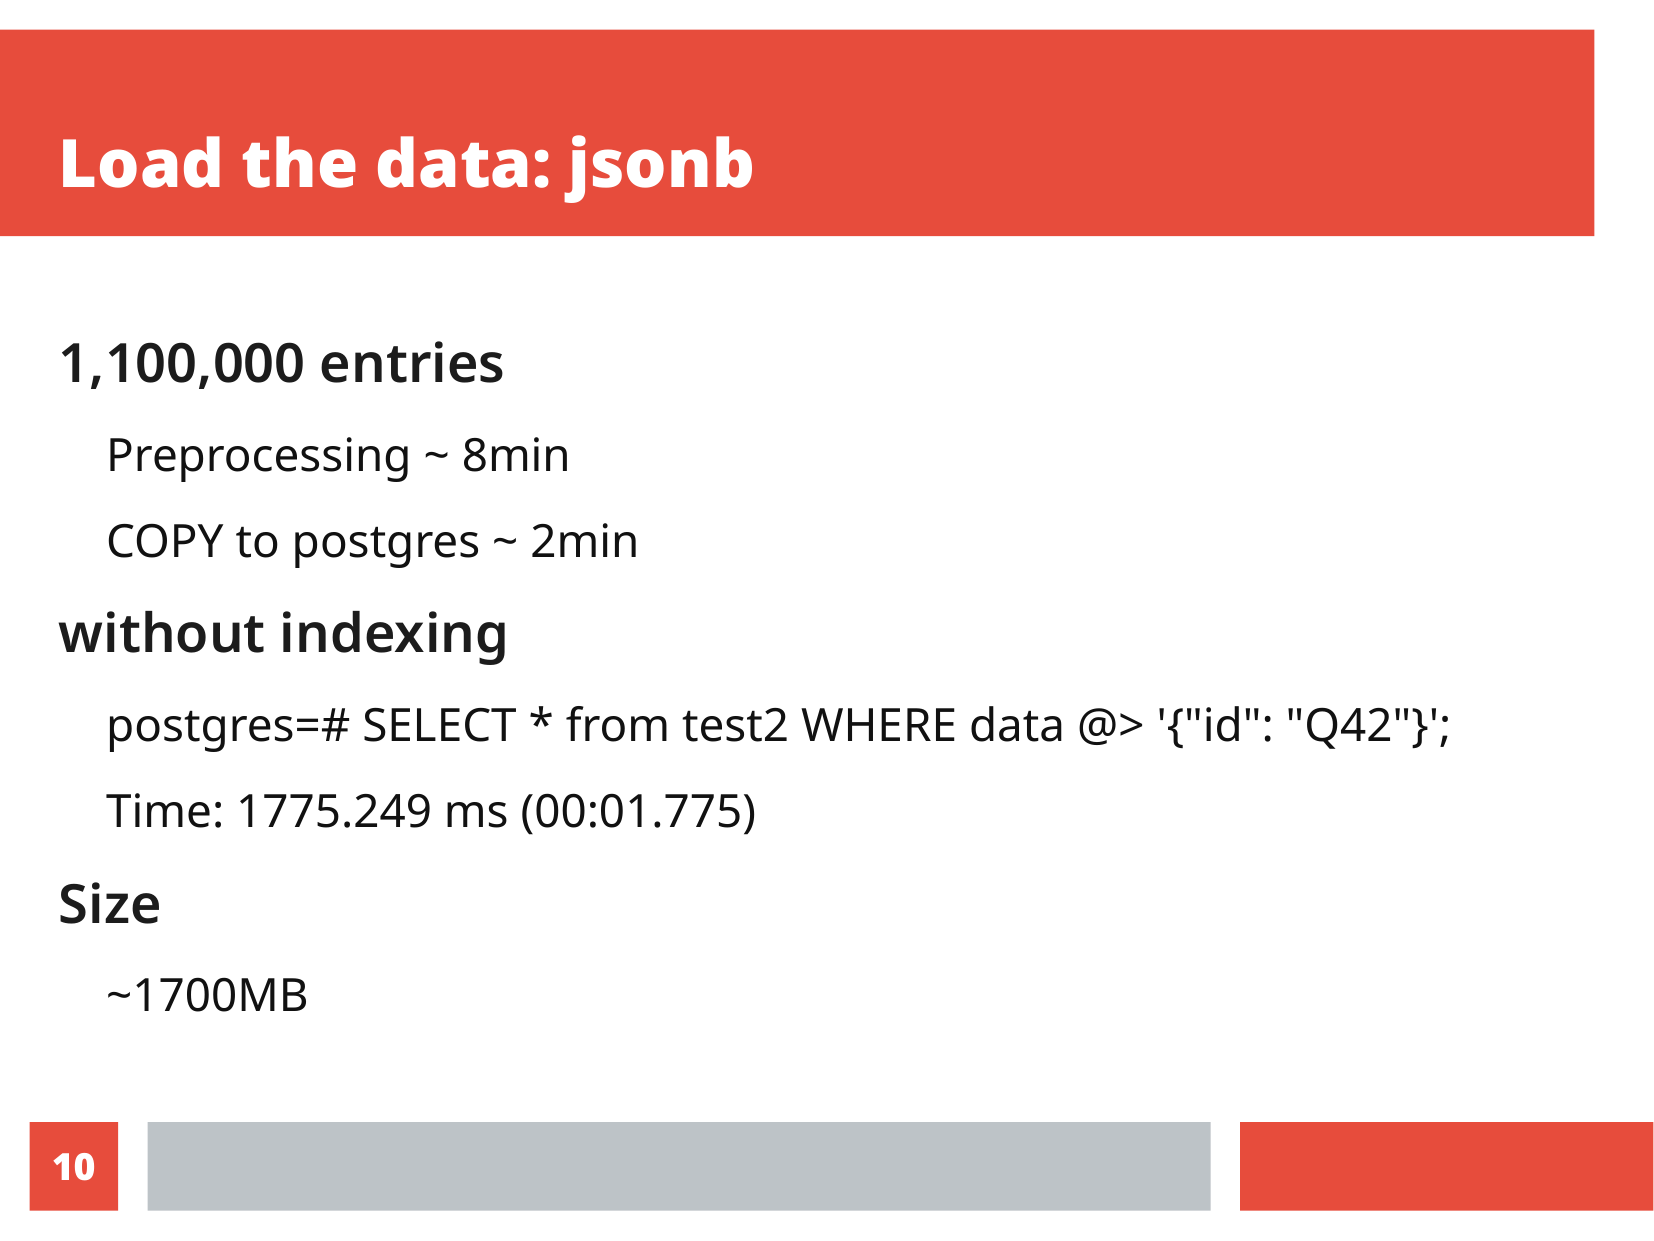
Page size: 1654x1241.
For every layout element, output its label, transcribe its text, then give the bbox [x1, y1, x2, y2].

title Load the data: jsonb [59, 59, 1595, 207]
list 1,100,000 entries Preprocessing ~ 8min COPY to postgres ~ 2min without indexing postgres=# SELECT * from test2 WHERE data @> '{"id": "Q42"}'; Time: 1775.249 ms (00:01.775) Size ~1700MB [59, 324, 1565, 1093]
